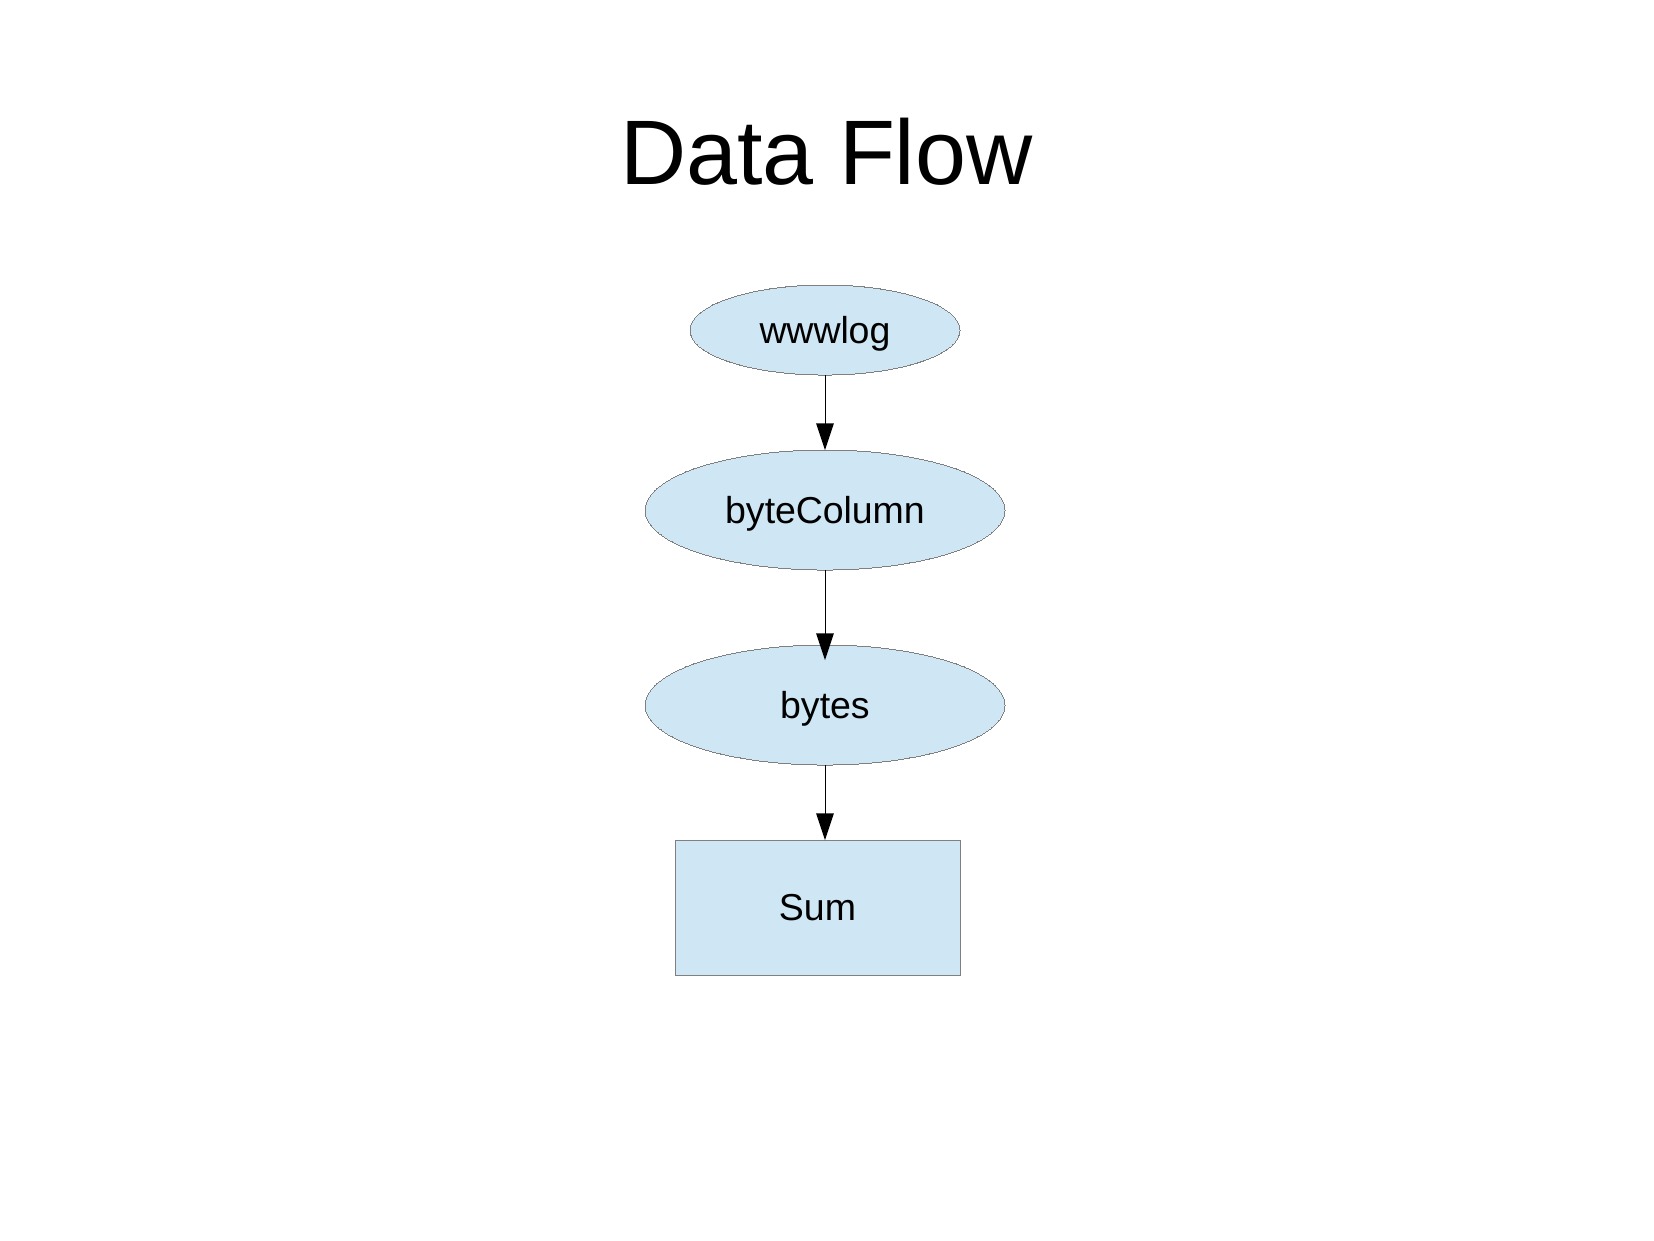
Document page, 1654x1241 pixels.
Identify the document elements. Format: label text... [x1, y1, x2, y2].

text_box bytes [645, 645, 1006, 766]
title Data Flow [82, 49, 1571, 257]
text_box byteColumn [645, 450, 1006, 571]
text_box Sum [675, 840, 961, 976]
text_box wwwlog [690, 285, 961, 376]
